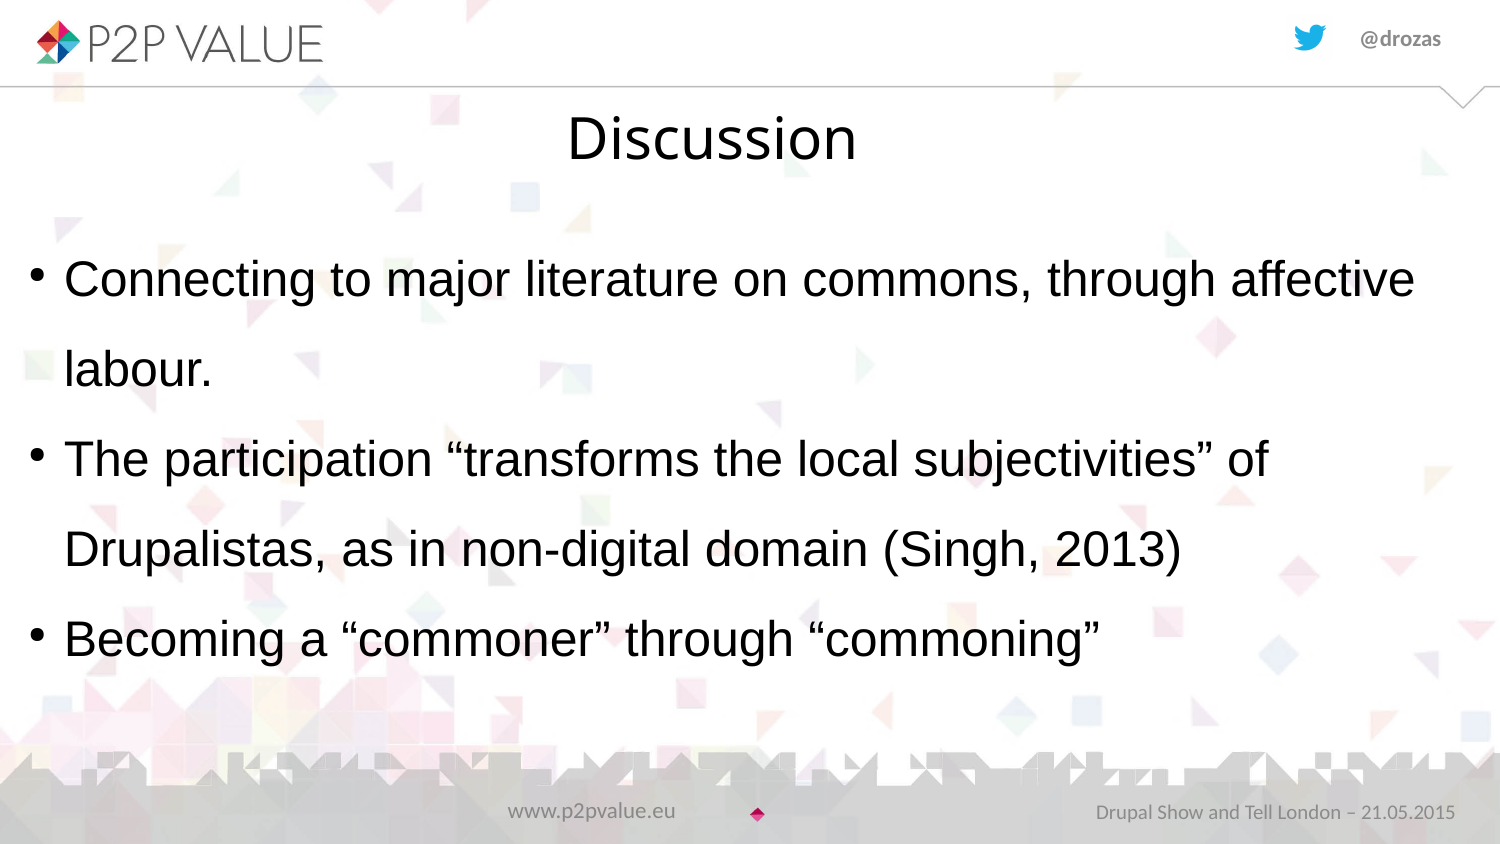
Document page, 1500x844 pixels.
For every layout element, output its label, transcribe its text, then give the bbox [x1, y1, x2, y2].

subtitle Connecting to major literature on commons, through affective labour. The participation “transforms the local subjectivities” of Drupalistas, as in non-digital domain (Singh, 2013) Becoming a “commoner” through “commoning” [15, 210, 1496, 766]
text_box @drozas [1333, 15, 1455, 60]
text_box Drupal Show and Tell London – 21.05.2015 [777, 788, 1470, 834]
picture [0, 0, 1500, 844]
title Discussion [60, 92, 1366, 181]
text_box www.p2pvalue.eu [501, 789, 720, 829]
